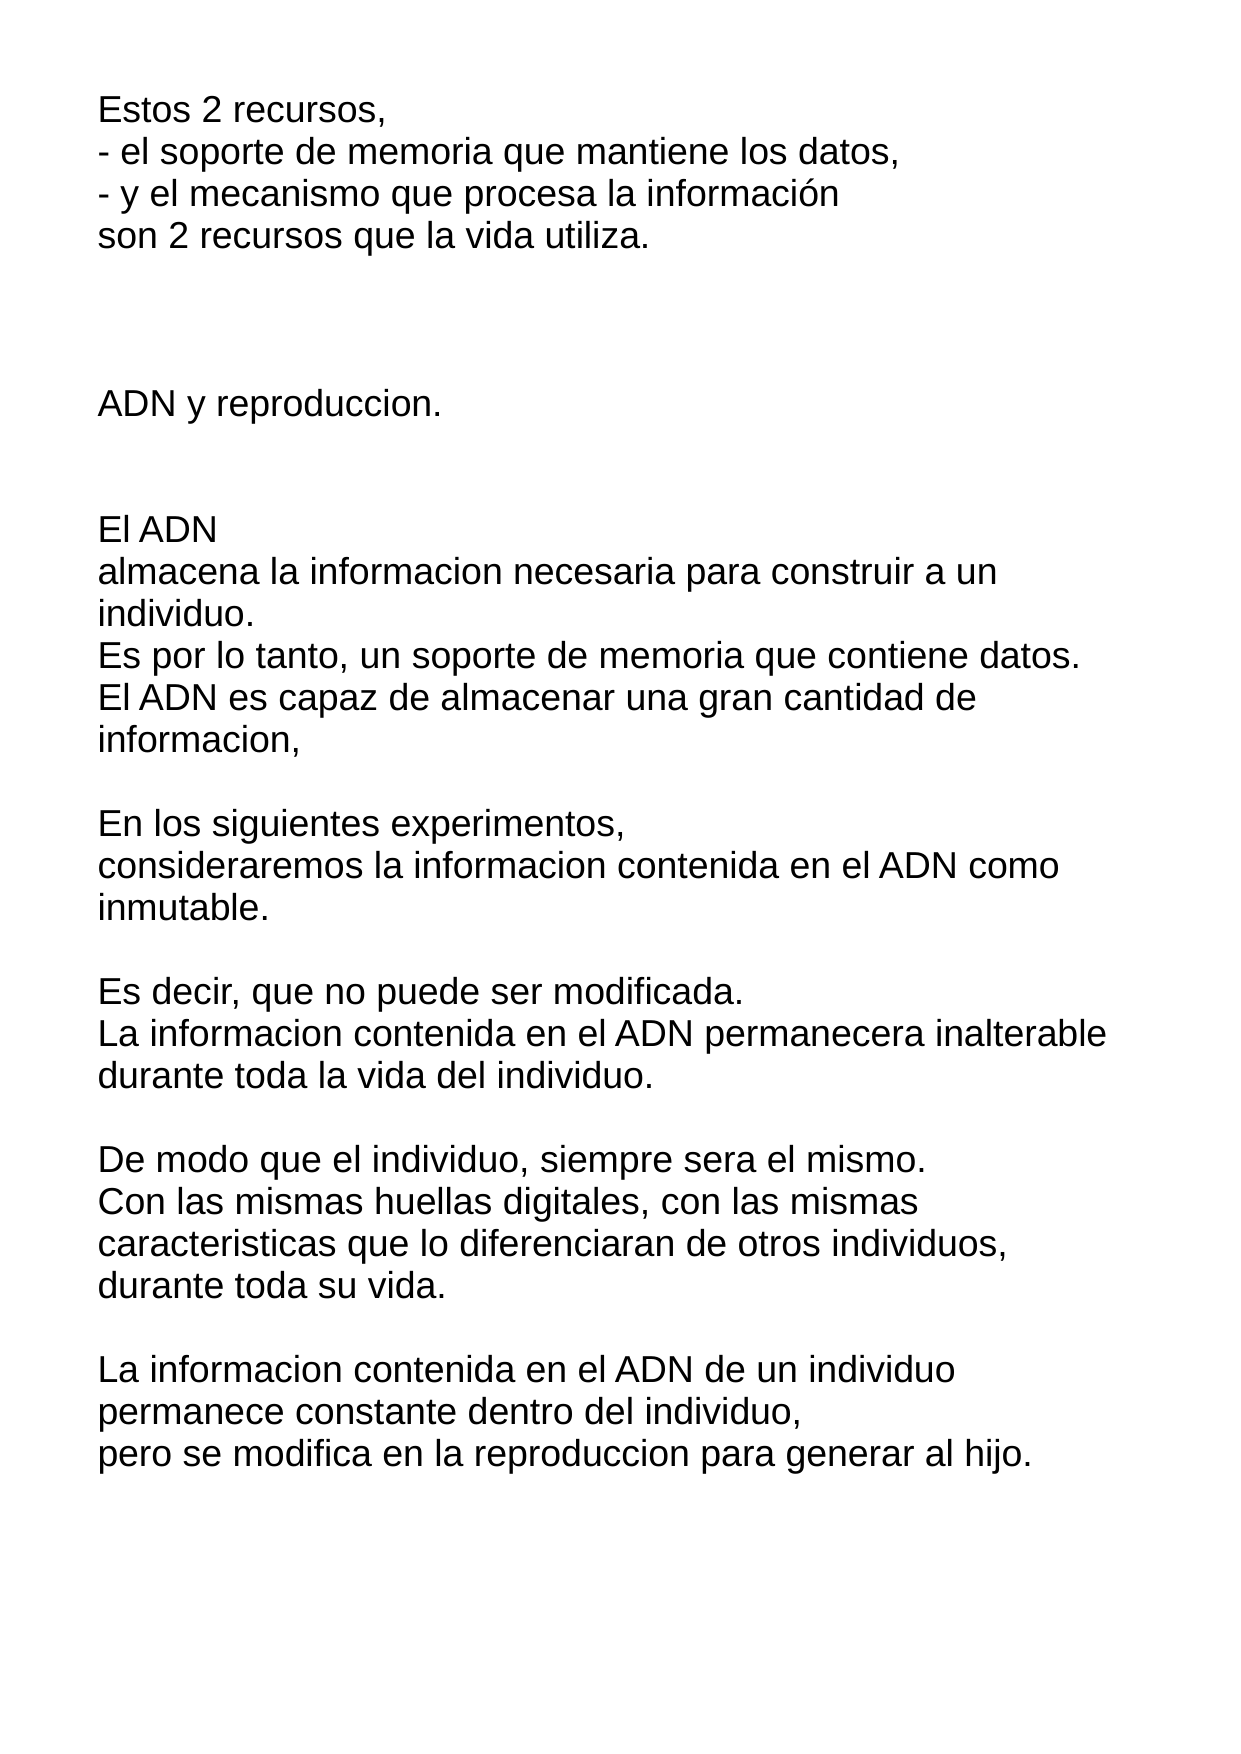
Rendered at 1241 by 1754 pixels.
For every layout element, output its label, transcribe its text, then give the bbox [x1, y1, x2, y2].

text_box Estos 2 recursos, - el soporte de memoria que mantiene los datos, - y el mecanismo que procesa la información son 2 recursos que la vida utiliza. ADN y reproduccion. El ADN almacena la informacion necesaria para construir a un individuo. Es por lo tanto, un soporte de memoria que contiene datos. El ADN es capaz de almacenar una gran cantidad de informacion, En los siguientes experimentos, consideraremos la informacion contenida en el ADN como inmutable. Es decir, que no puede ser modificada. La informacion contenida en el ADN permanecera inalterable durante toda la vida del individuo. De modo que el individuo, siempre sera el mismo. Con las mismas huellas digitales, con las mismas caracteristicas que lo diferenciaran de otros individuos, durante toda su vida. La informacion contenida en el ADN de un individuo permanece constante dentro del individuo, pero se modifica en la reproduccion para generar al hijo. [82, 81, 1170, 1482]
